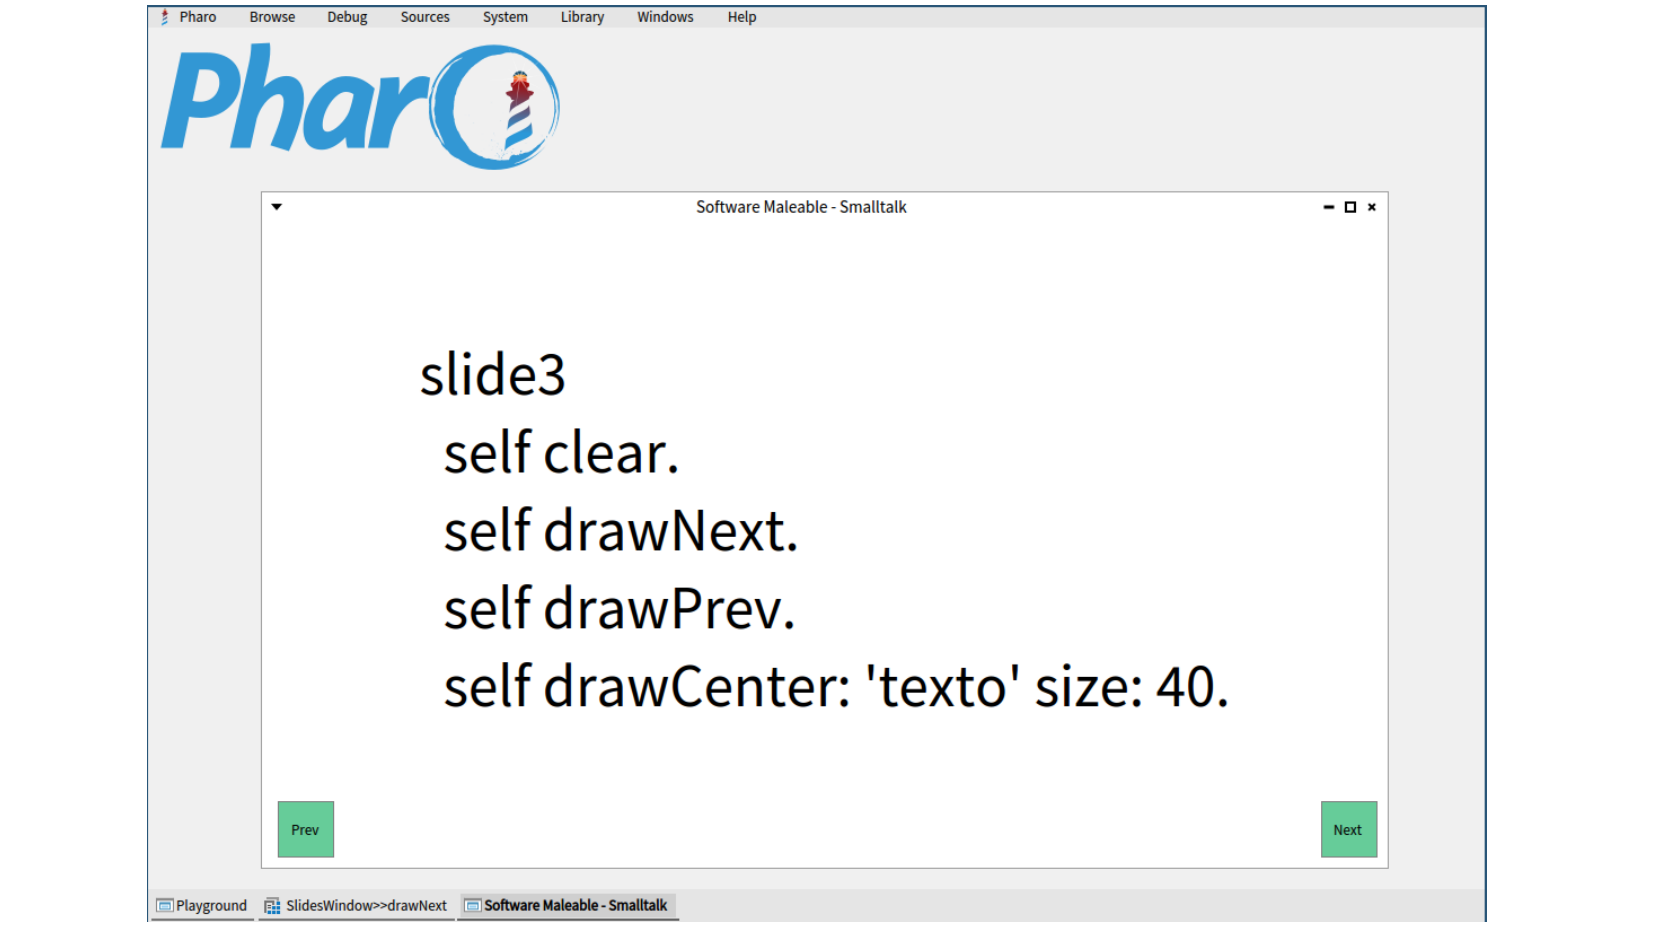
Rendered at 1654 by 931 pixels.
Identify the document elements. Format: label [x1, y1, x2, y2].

picture [147, 5, 1487, 922]
